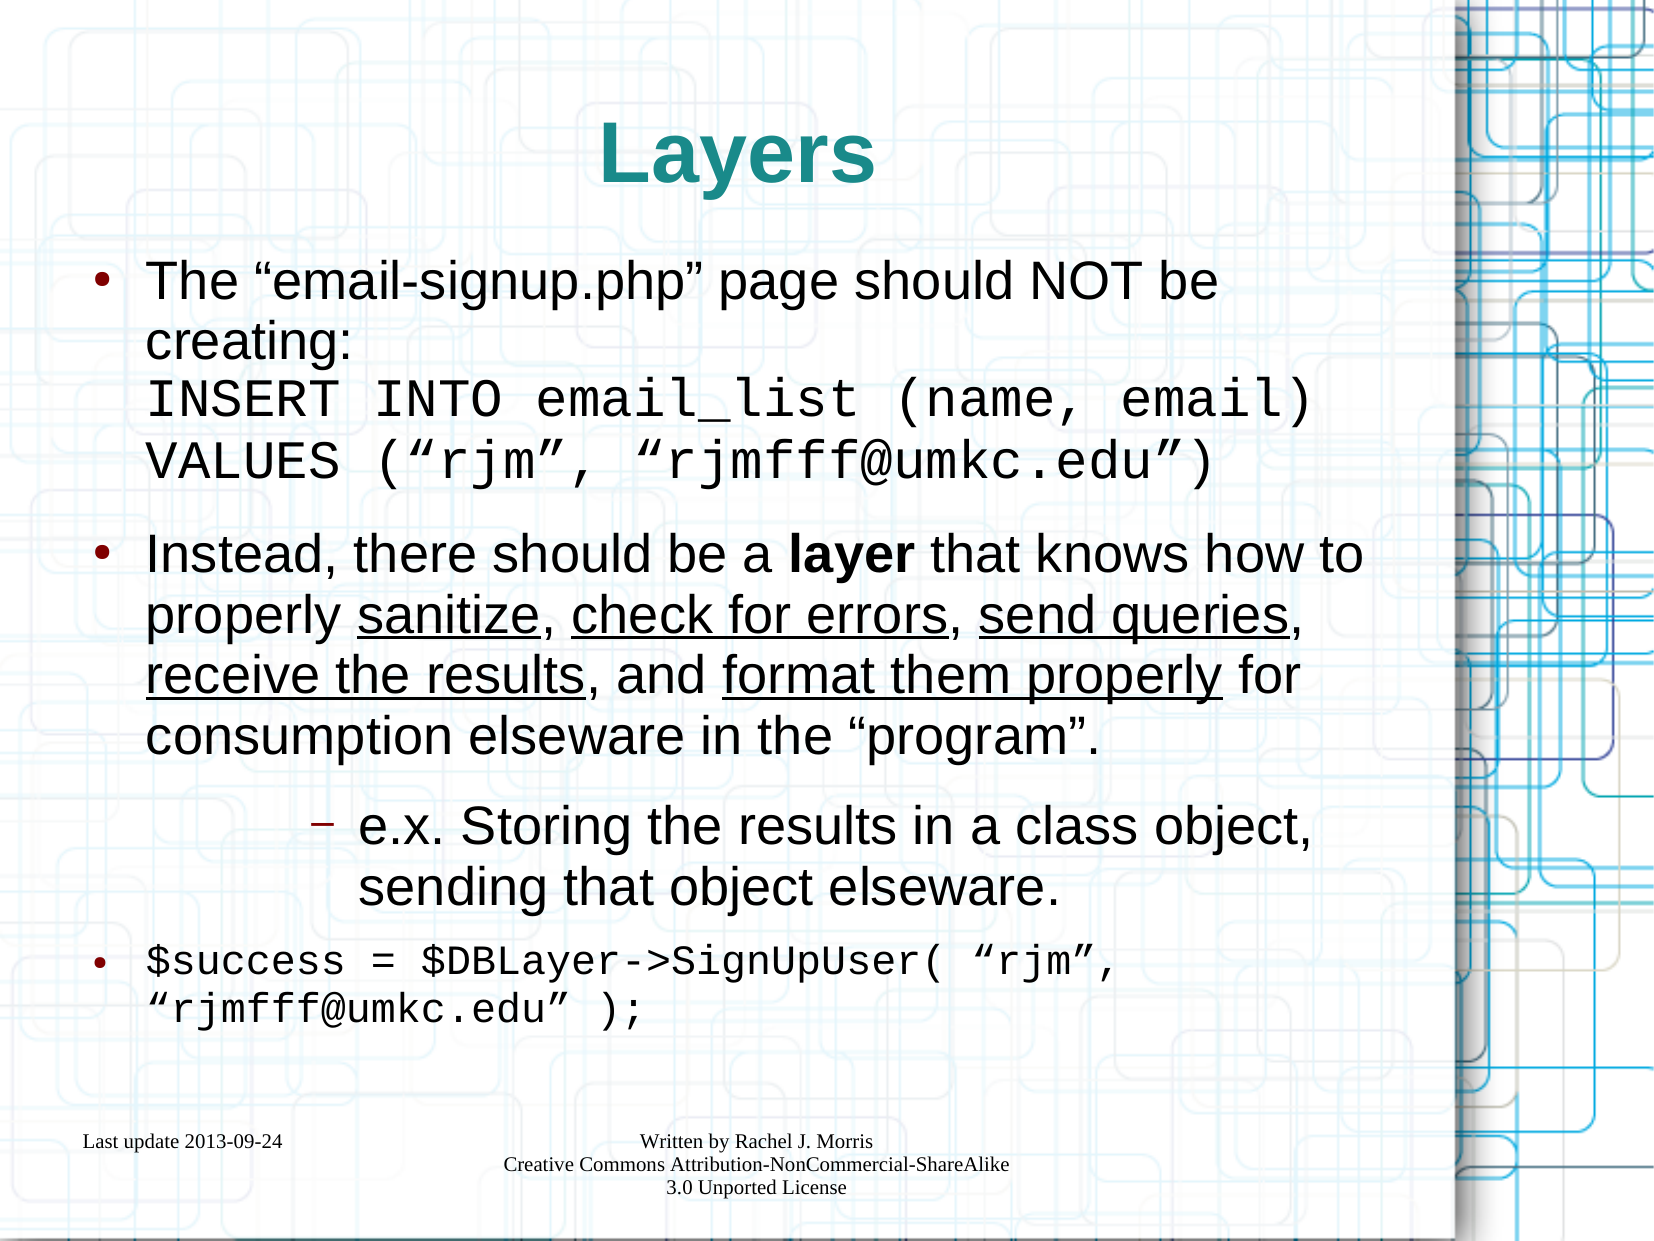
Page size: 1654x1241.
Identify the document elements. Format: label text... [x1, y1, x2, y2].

list The “email-signup.php” page should NOT be creating: INSERT INTO email_list (name, email) VALUES (“rjm”, “rjmfff@umkc.edu”) Instead, there should be a layer that knows how to properly sanitize, check for errors, send queries, receive the results, and format them properly for consumption elseware in the “program”. e.x. Storing the results in a class object, sending that object elseware. $success = $DBLayer->SignUpUser( “rjm”, “rjmfff@umkc.edu” ); [75, 250, 1410, 1025]
picture [0, 0, 1654, 1241]
title Layers [59, 49, 1418, 257]
